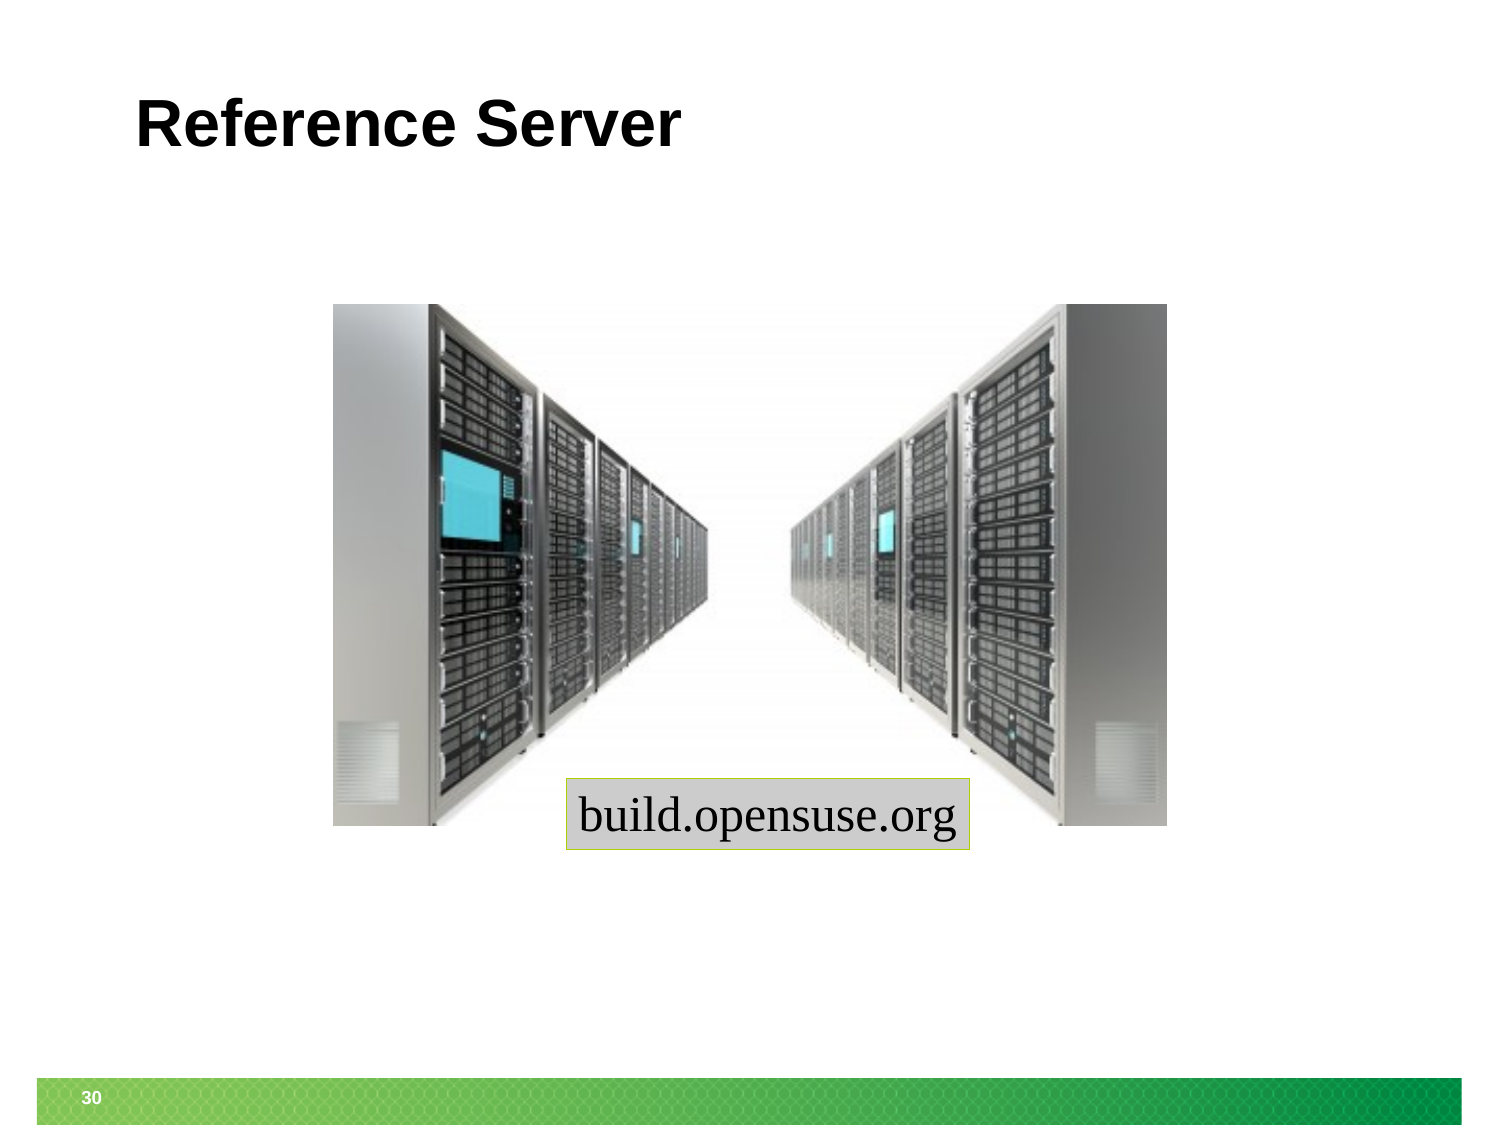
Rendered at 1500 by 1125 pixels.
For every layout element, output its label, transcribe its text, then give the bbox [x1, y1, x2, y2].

picture [36, 1078, 1462, 1125]
title Reference Server [135, 41, 1372, 204]
picture [333, 304, 1167, 826]
text_box build.opensuse.org [566, 778, 970, 850]
